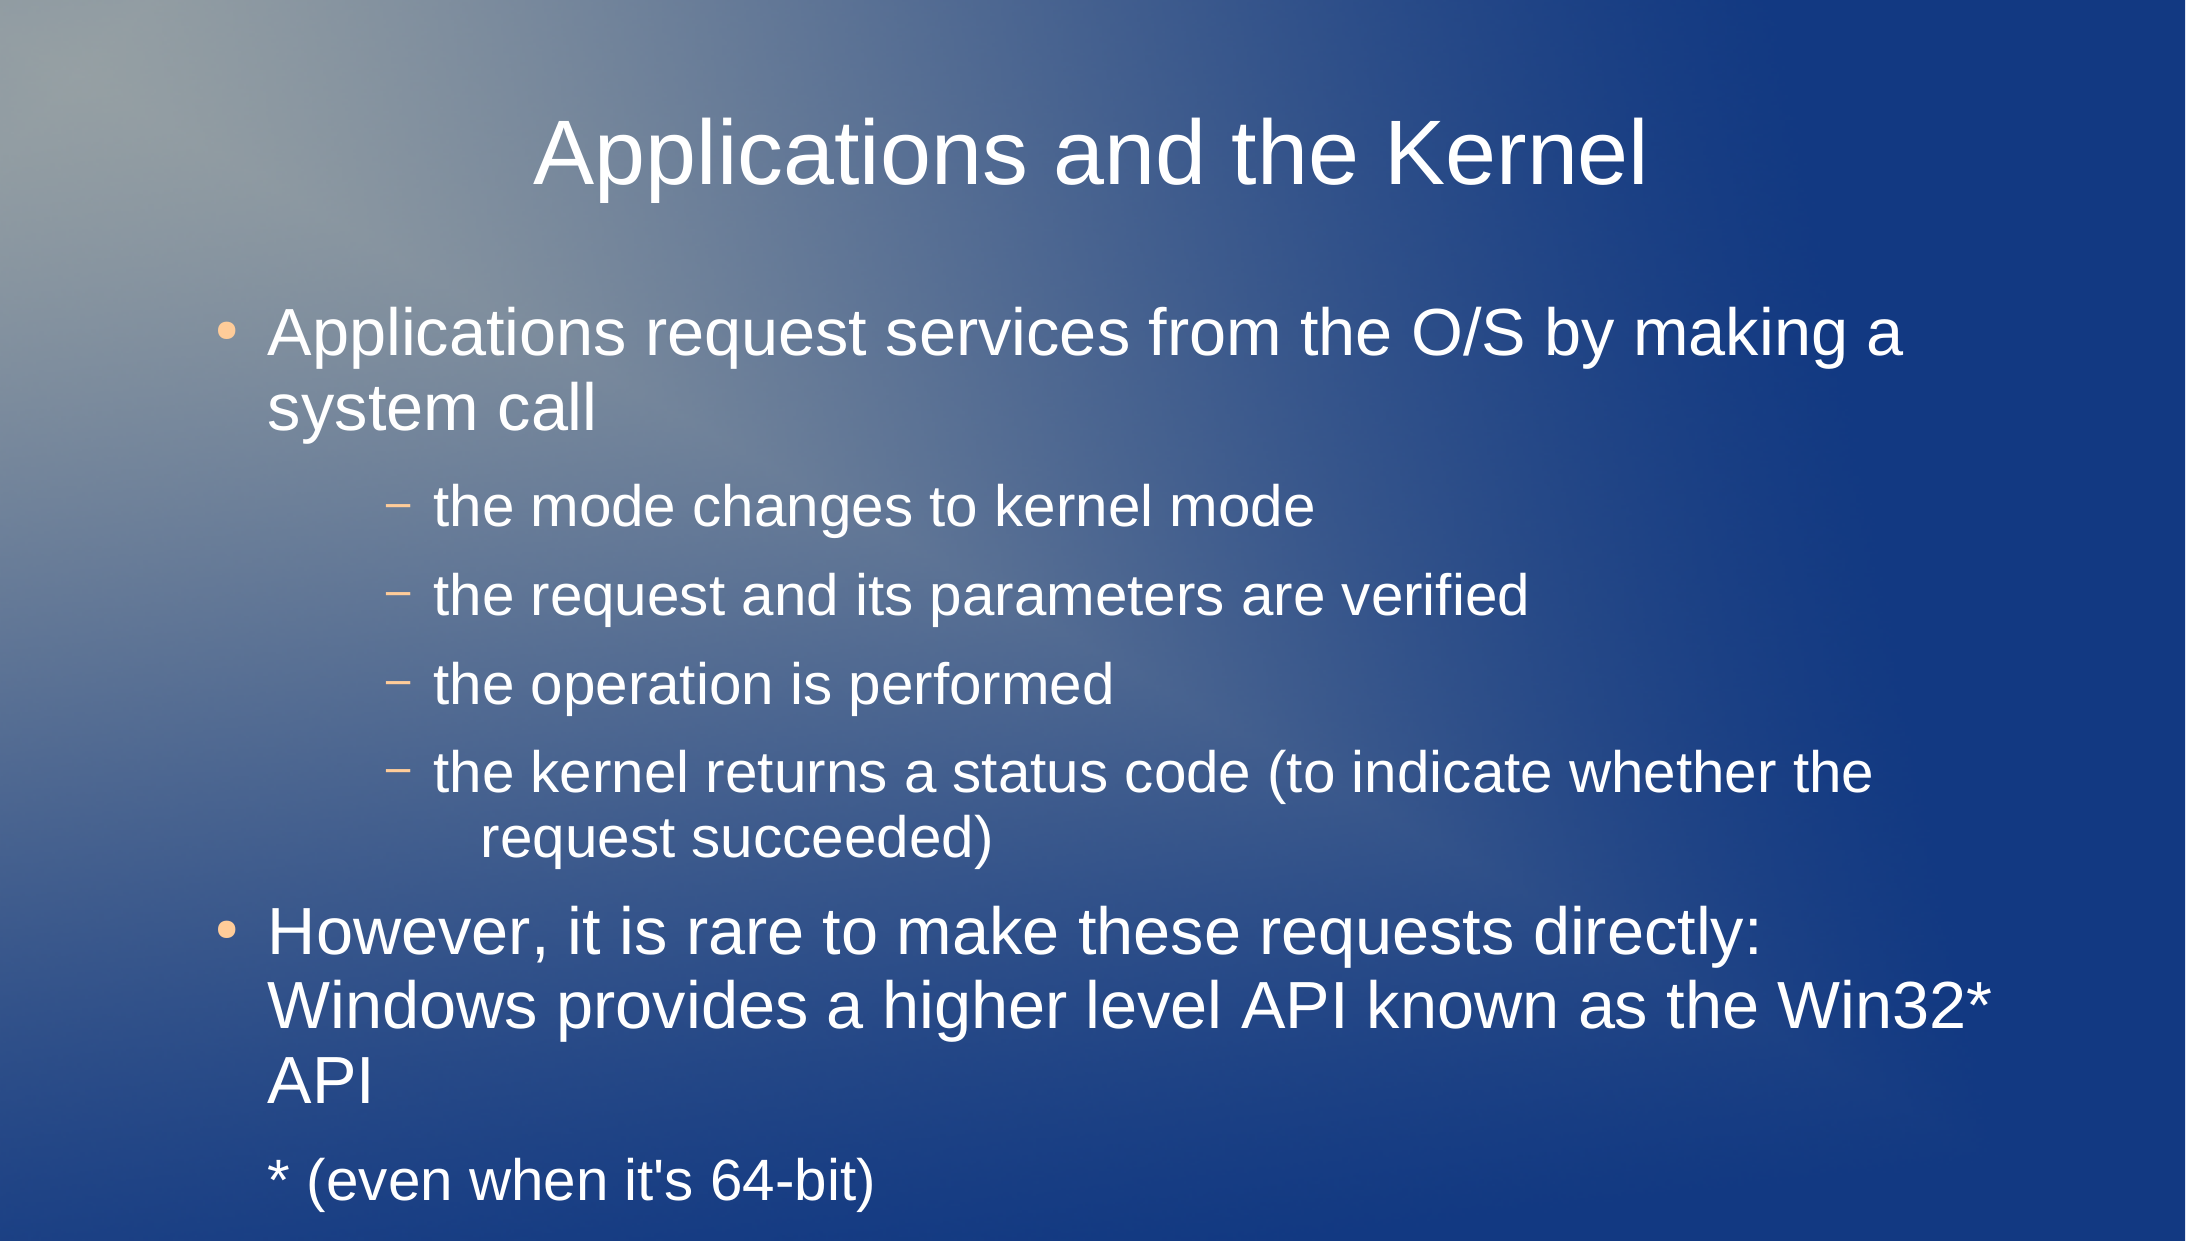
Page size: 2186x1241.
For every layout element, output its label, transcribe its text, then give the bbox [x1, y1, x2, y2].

picture [0, 0, 2186, 1241]
title Applications and the Kernel [109, 49, 2076, 257]
list Applications request services from the O/S by making a system call the mode changes to kernel mode the request and its parameters are verified the operation is performed the kernel returns a status code (to indicate whether the request succeeded) However, it is rare to make these requests directly: Windows provides a higher level API known as the Win32* API * (even when it's 64-bit) [197, 295, 2022, 1212]
